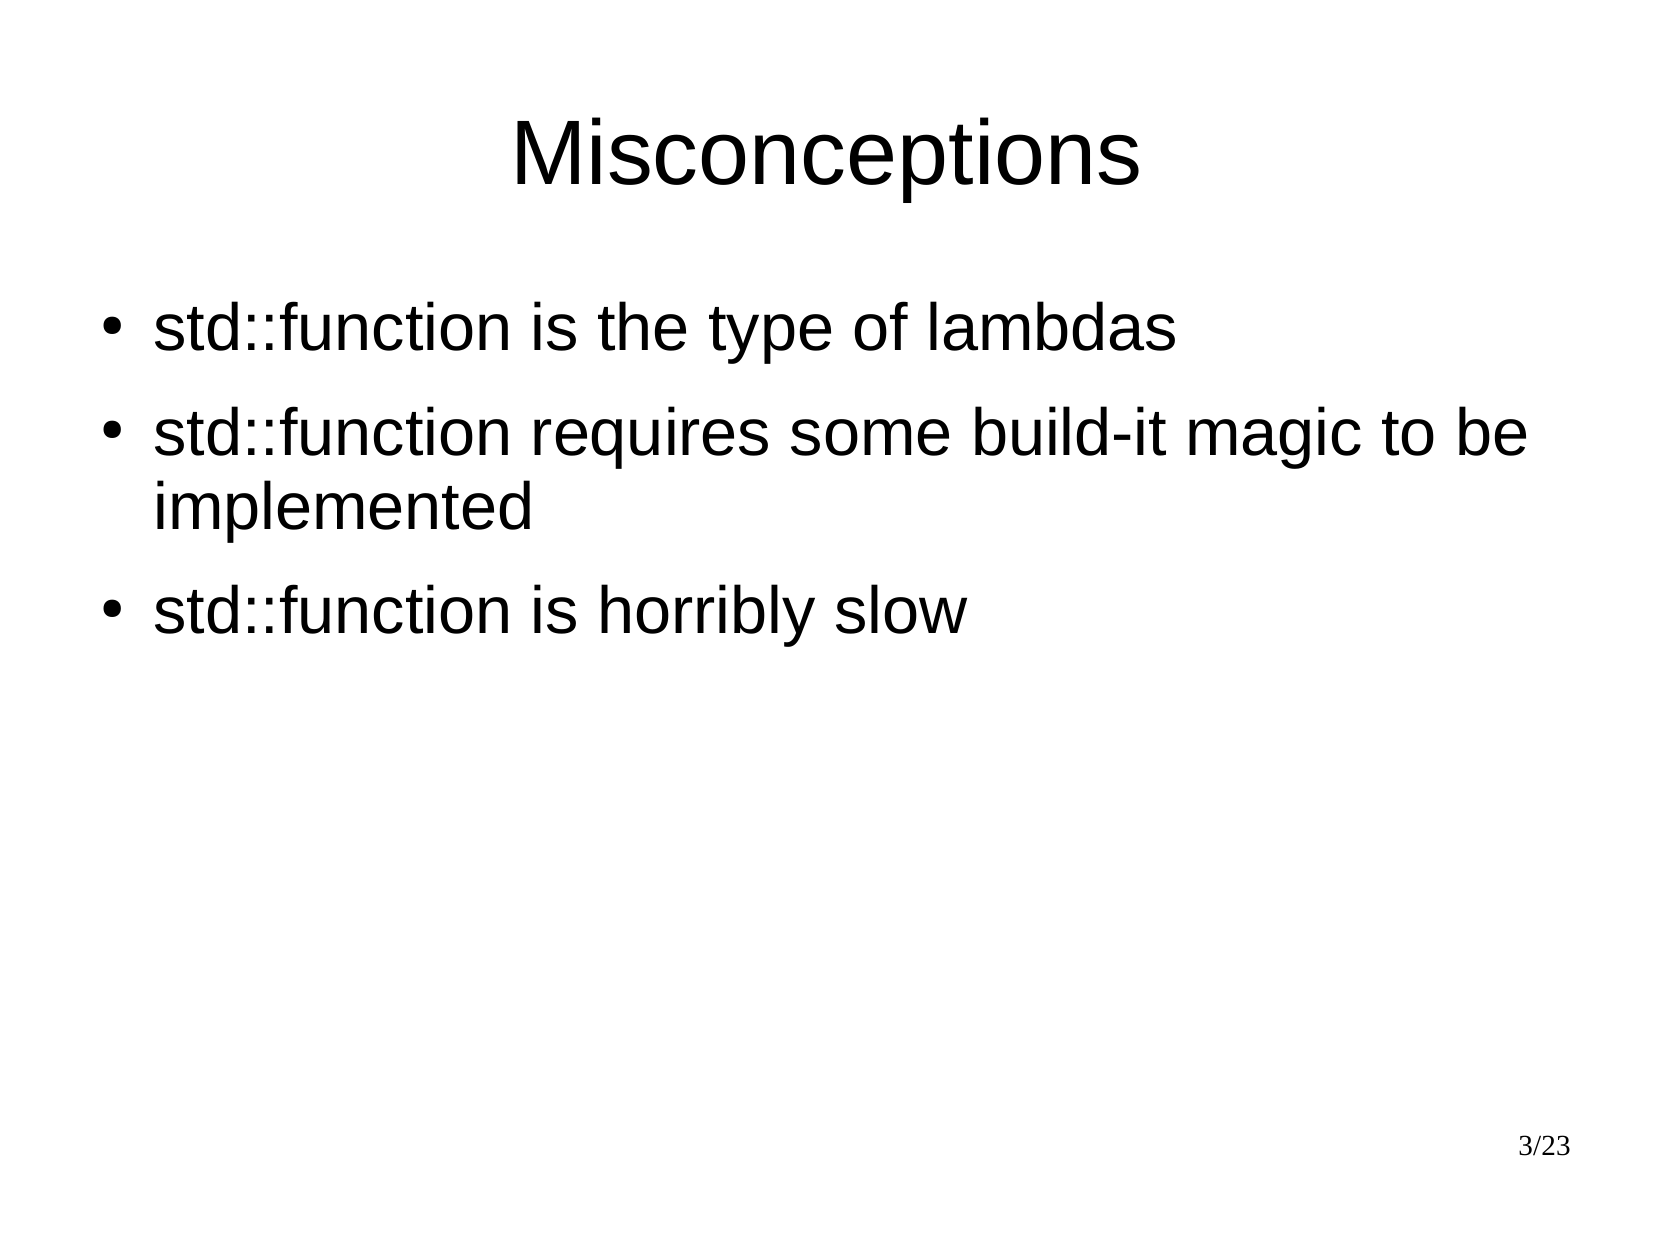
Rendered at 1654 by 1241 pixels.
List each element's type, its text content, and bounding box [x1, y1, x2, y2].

list std::function is the type of lambdas std::function requires some build-it magic to be implemented std::function is horribly slow [82, 290, 1571, 1010]
title Misconceptions [82, 49, 1571, 257]
